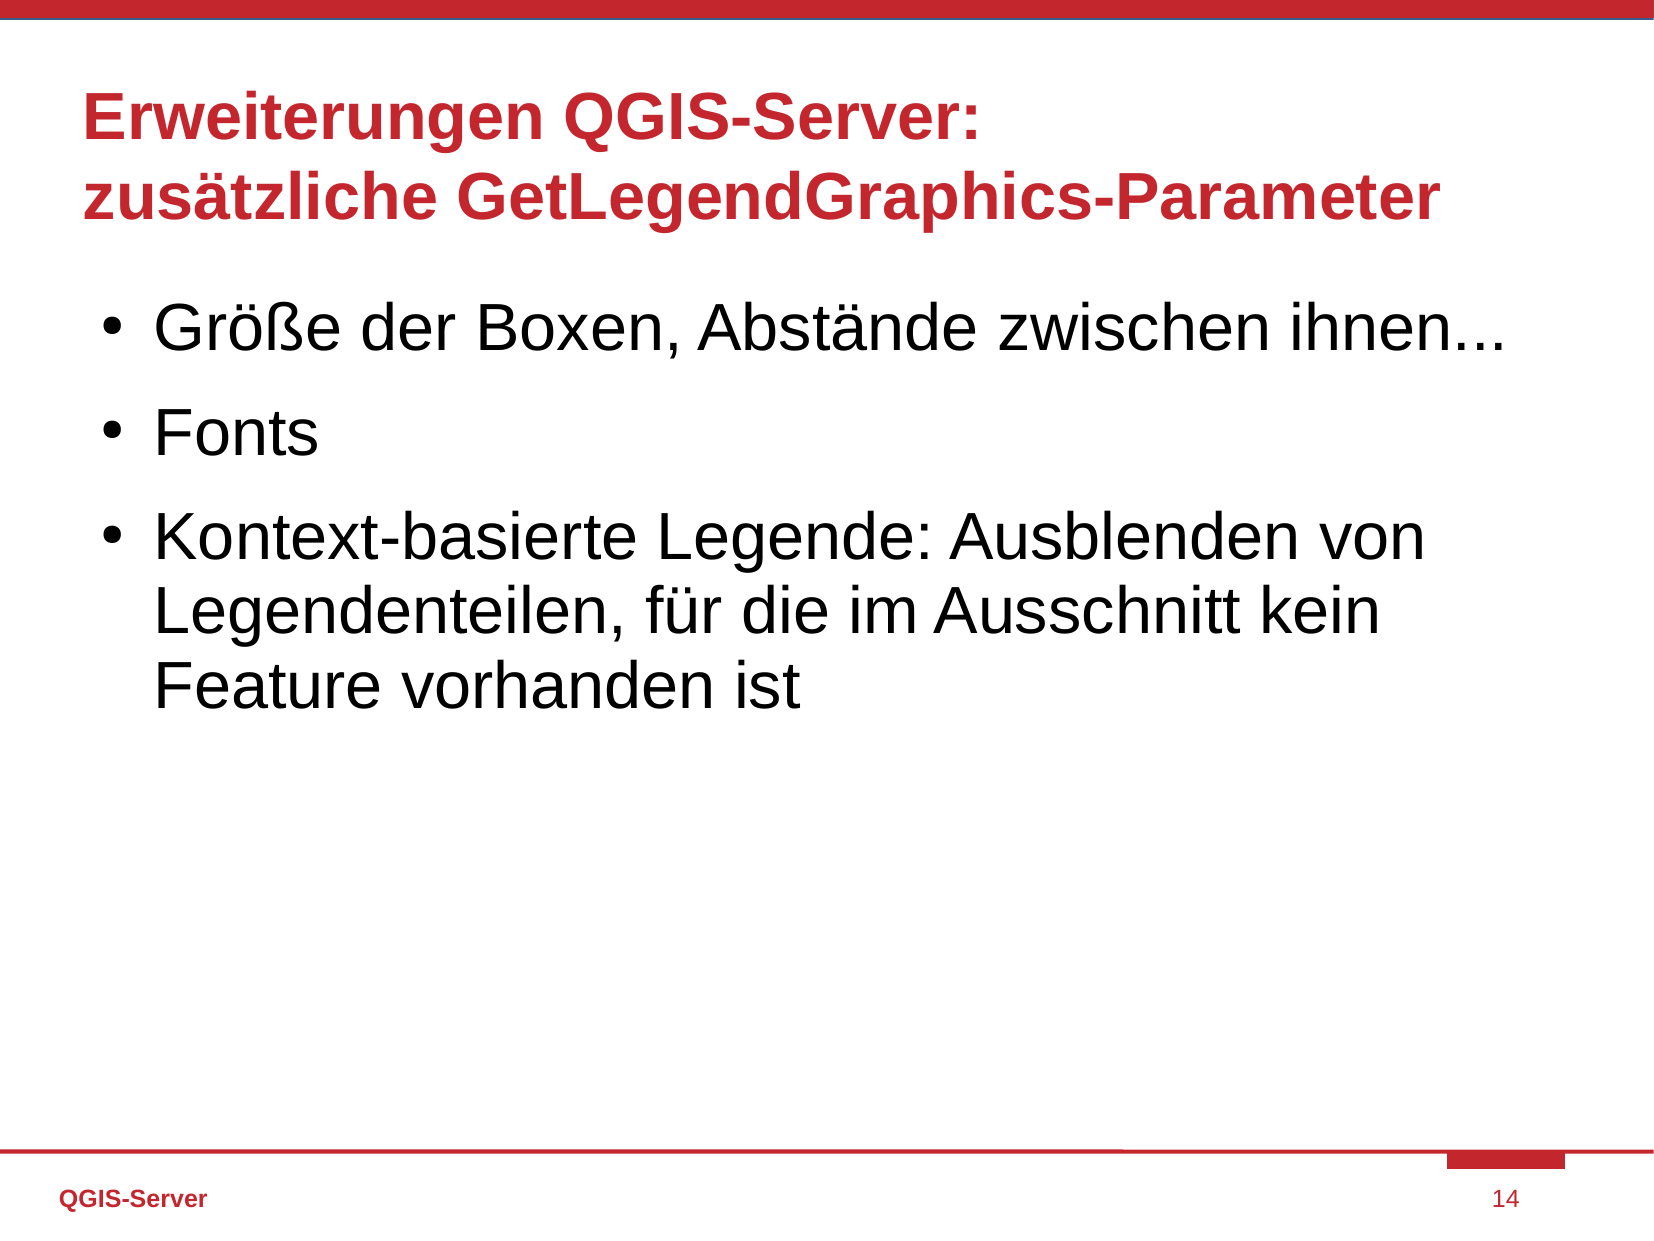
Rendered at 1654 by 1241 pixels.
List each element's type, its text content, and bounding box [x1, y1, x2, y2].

title Erweiterungen QGIS-Server: zusätzliche GetLegendGraphics-Parameter [82, 49, 1571, 257]
list Größe der Boxen, Abstände zwischen ihnen... Fonts Kontext-basierte Legende: Ausblenden von Legendenteilen, für die im Ausschnitt kein Feature vorhanden ist [82, 290, 1571, 1109]
text_box <number> [1446, 1182, 1565, 1223]
text_box QGIS-Server [59, 1182, 1241, 1223]
